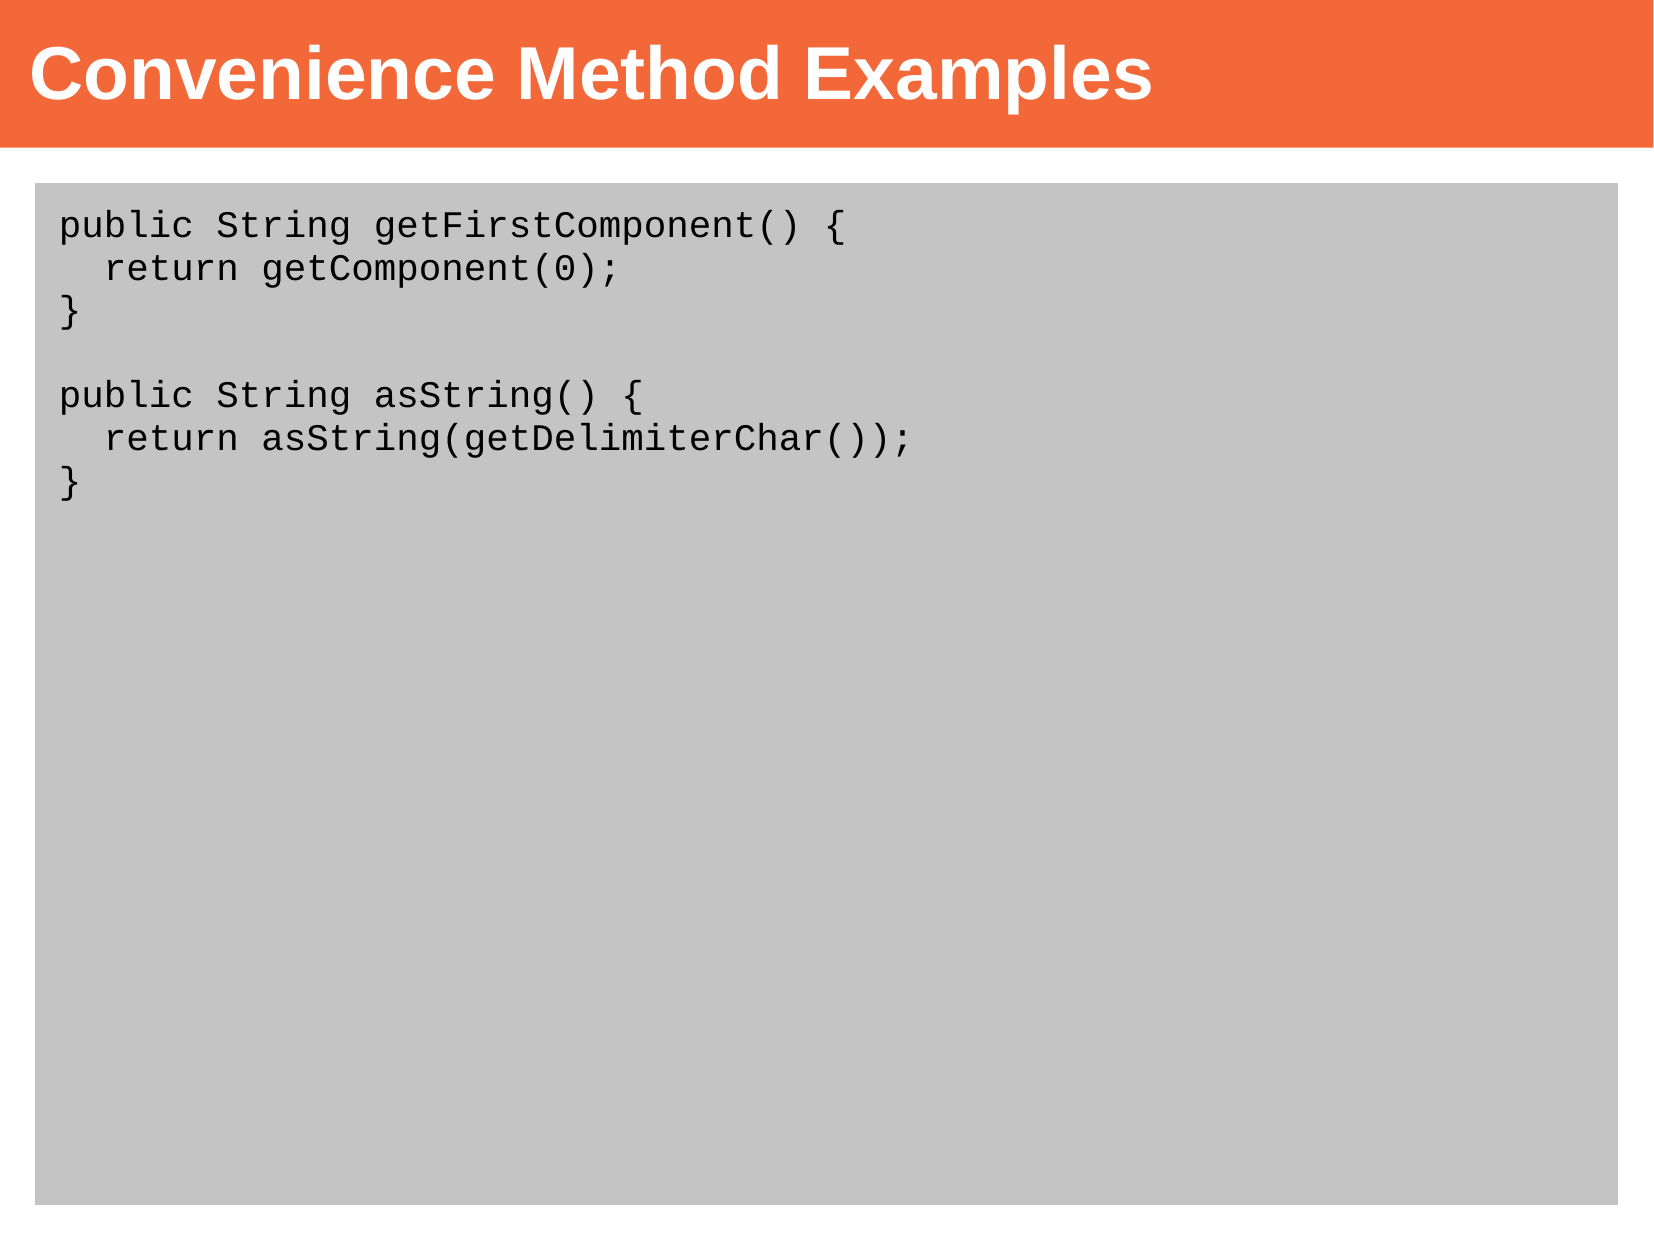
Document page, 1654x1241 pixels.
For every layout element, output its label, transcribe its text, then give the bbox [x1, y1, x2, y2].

list public String getFirstComponent() { return getComponent(0); } public String asString() { return asString(getDelimiterChar()); } [29, 177, 1625, 1211]
title Convenience Method Examples [0, 0, 1654, 148]
